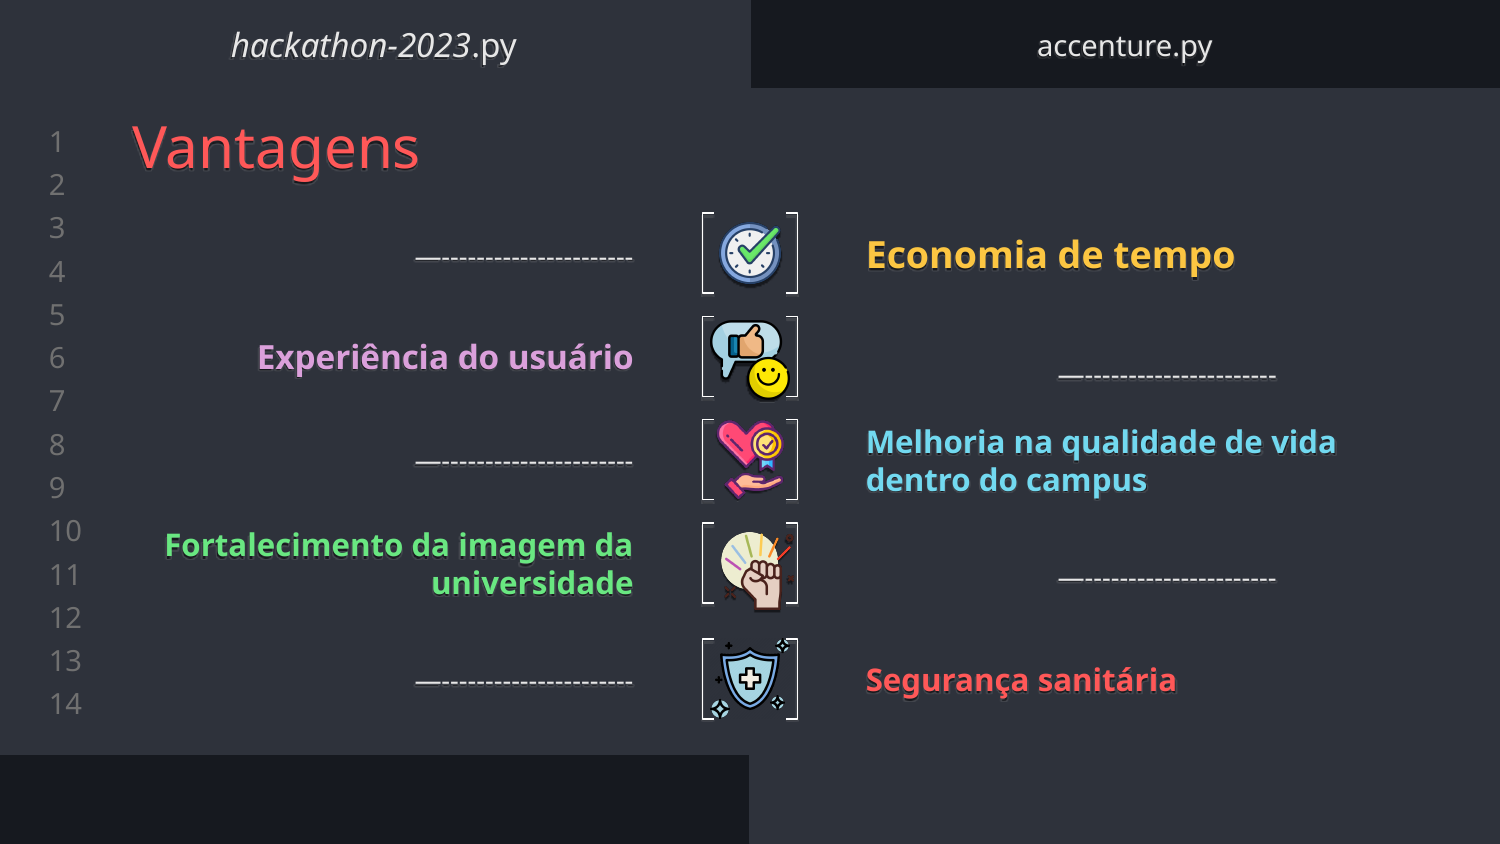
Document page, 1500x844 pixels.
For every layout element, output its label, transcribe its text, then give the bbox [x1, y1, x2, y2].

text_box —---------------------- [850, 351, 1292, 420]
picture [710, 419, 790, 500]
picture [710, 320, 790, 400]
text_box —---------------------- [207, 420, 649, 499]
text_box Melhoria na qualidade de vida dentro do campus [850, 420, 1383, 499]
text_box —---------------------- [207, 232, 649, 311]
text_box Fortalecimento da imagem da universidade [98, 524, 649, 602]
title Vantagens [116, 95, 1383, 190]
picture [710, 638, 790, 719]
text_box accenture.py [749, 15, 1500, 74]
text_box Segurança sanitária [850, 640, 1383, 719]
text_box Economia de tempo [850, 214, 1318, 292]
text_box Experiência do usuário [67, 317, 650, 396]
text_box —---------------------- [850, 553, 1293, 632]
picture [710, 523, 805, 619]
picture [702, 205, 798, 301]
text_box —---------------------- [207, 640, 649, 719]
text_box hackathon-2023.py [0, 15, 749, 74]
